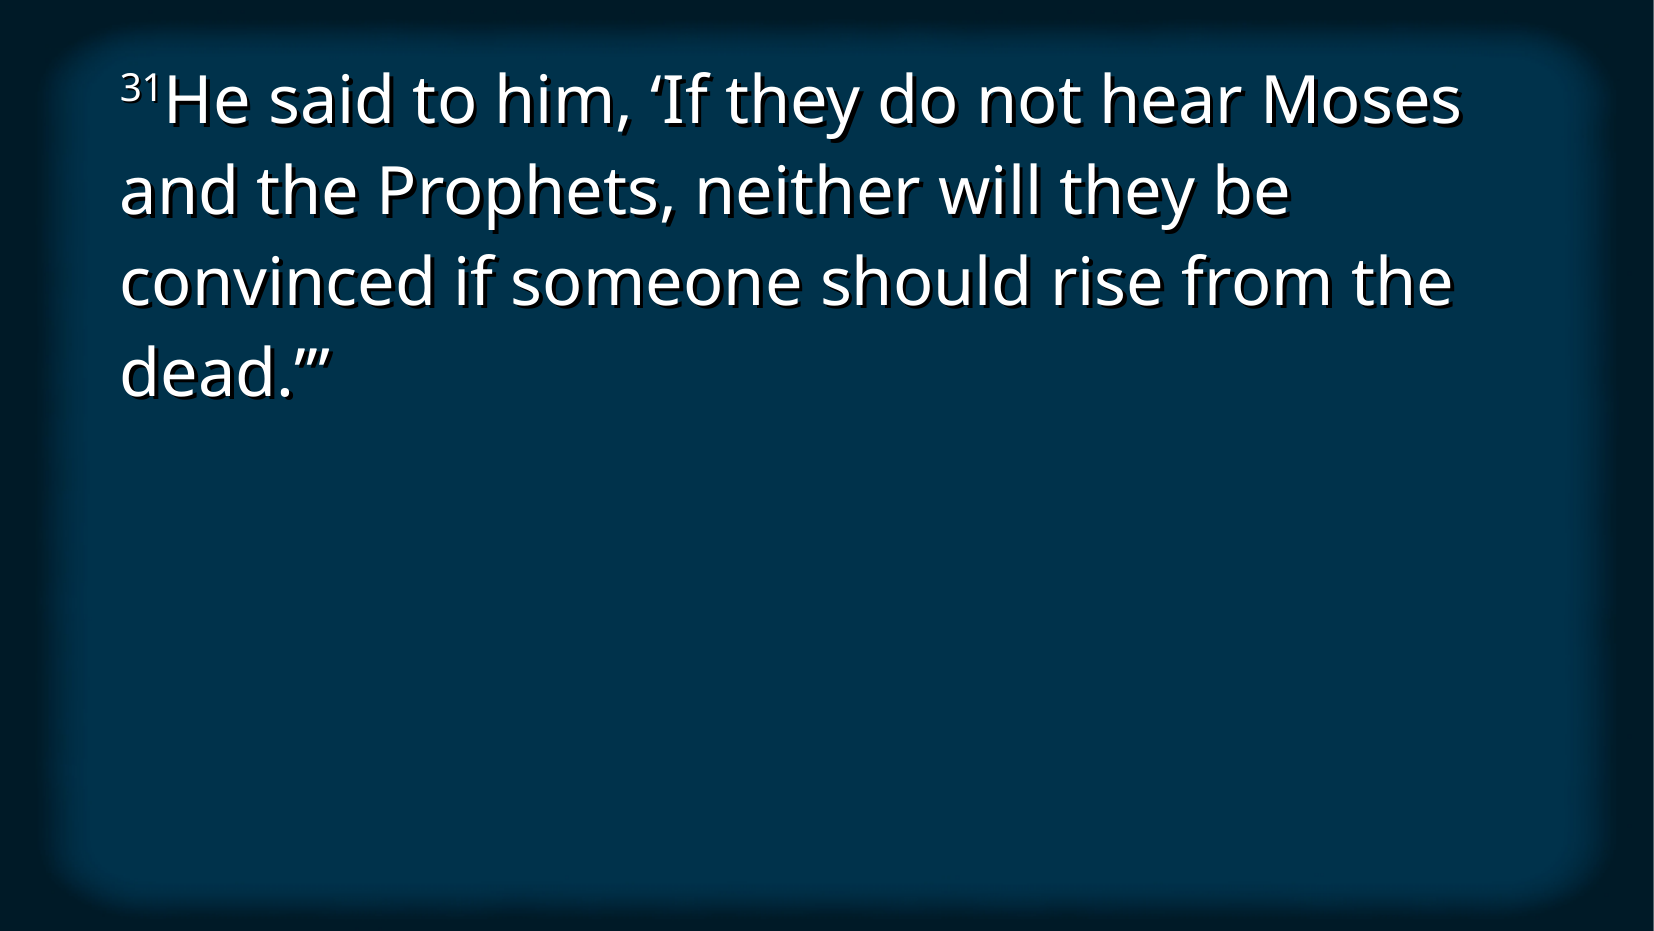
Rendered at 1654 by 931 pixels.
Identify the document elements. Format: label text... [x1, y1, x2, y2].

picture [0, 0, 1654, 931]
text_box 31He said to him, ‘If they do not hear Moses and the Prophets, neither will they be convinced if someone should rise from the dead.’” [105, 45, 1561, 327]
